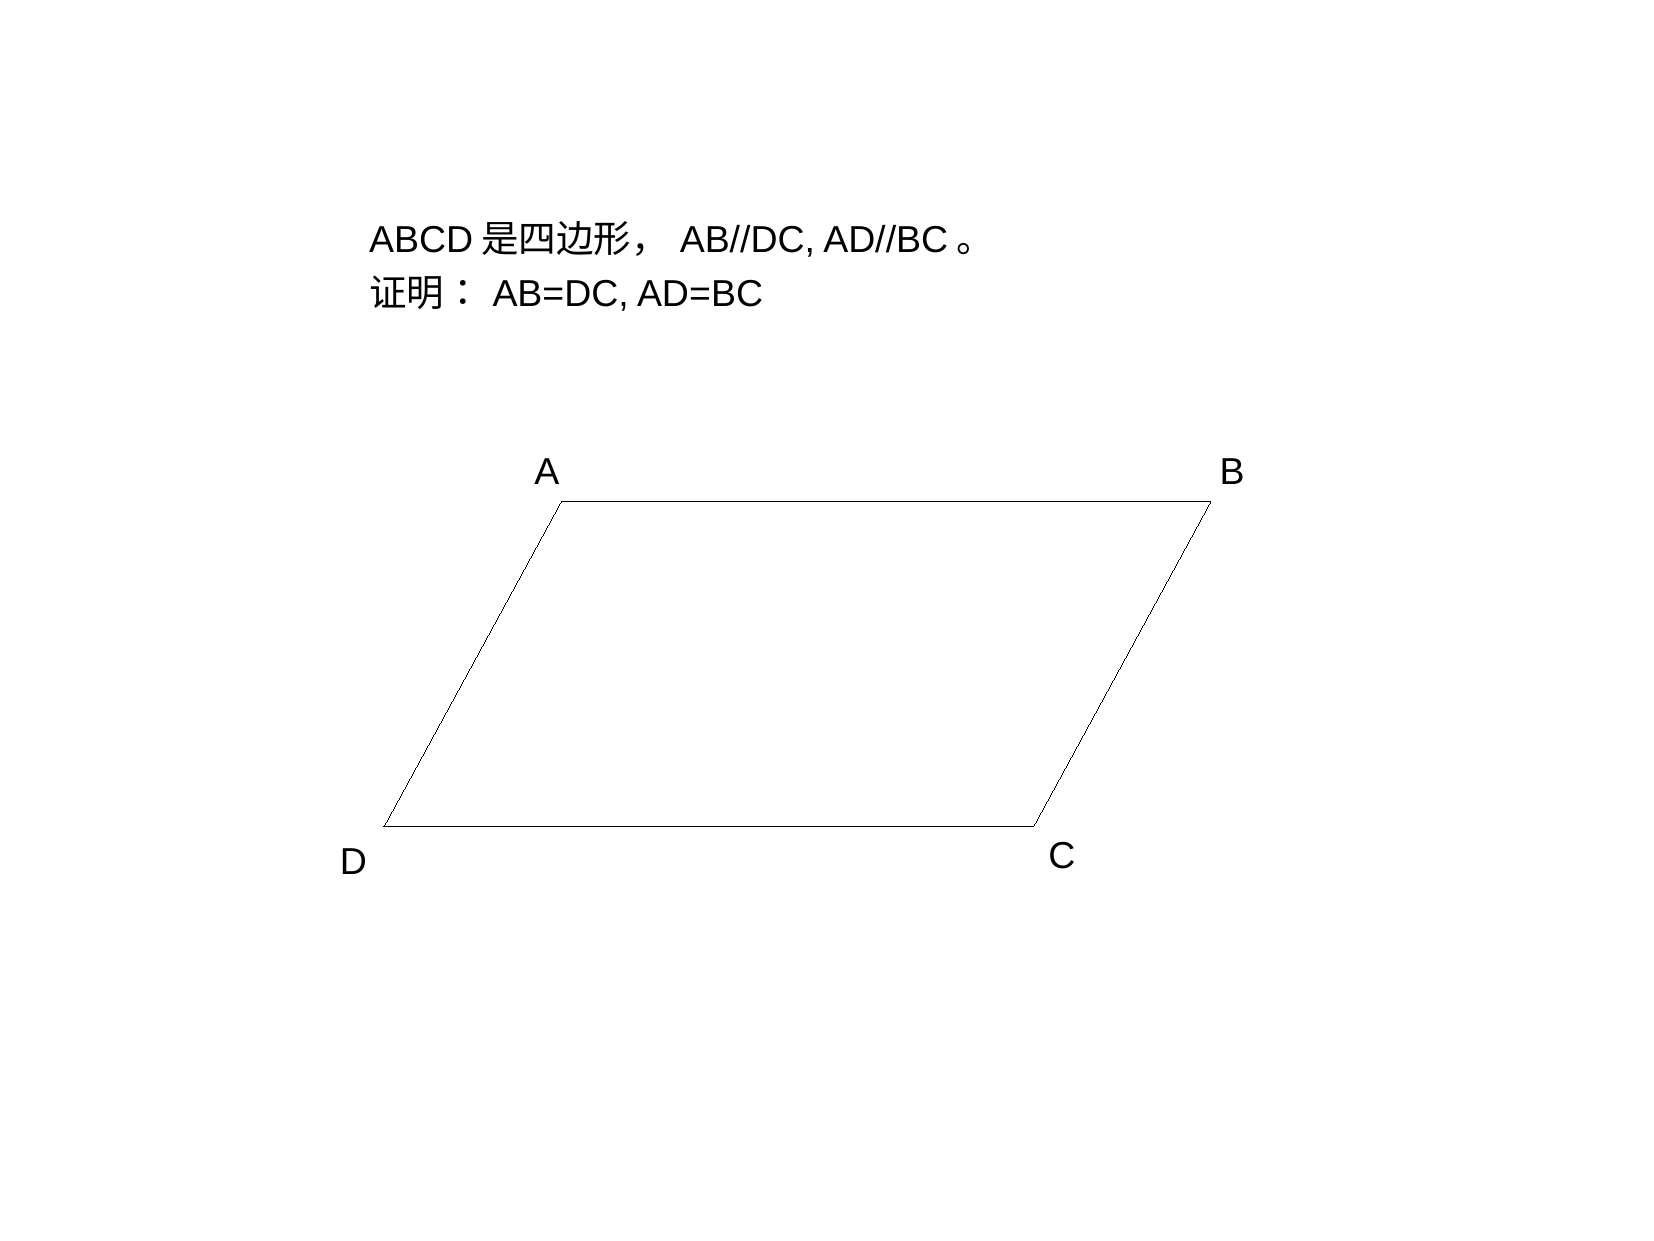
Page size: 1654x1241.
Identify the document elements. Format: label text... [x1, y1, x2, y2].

text_box B [1204, 442, 1260, 500]
text_box ABCD是四边形，AB//DC, AD//BC。 证明：AB=DC, AD=BC [354, 201, 989, 301]
text_box C [1033, 826, 1091, 884]
text_box A [519, 442, 575, 500]
text_box D [324, 832, 382, 890]
